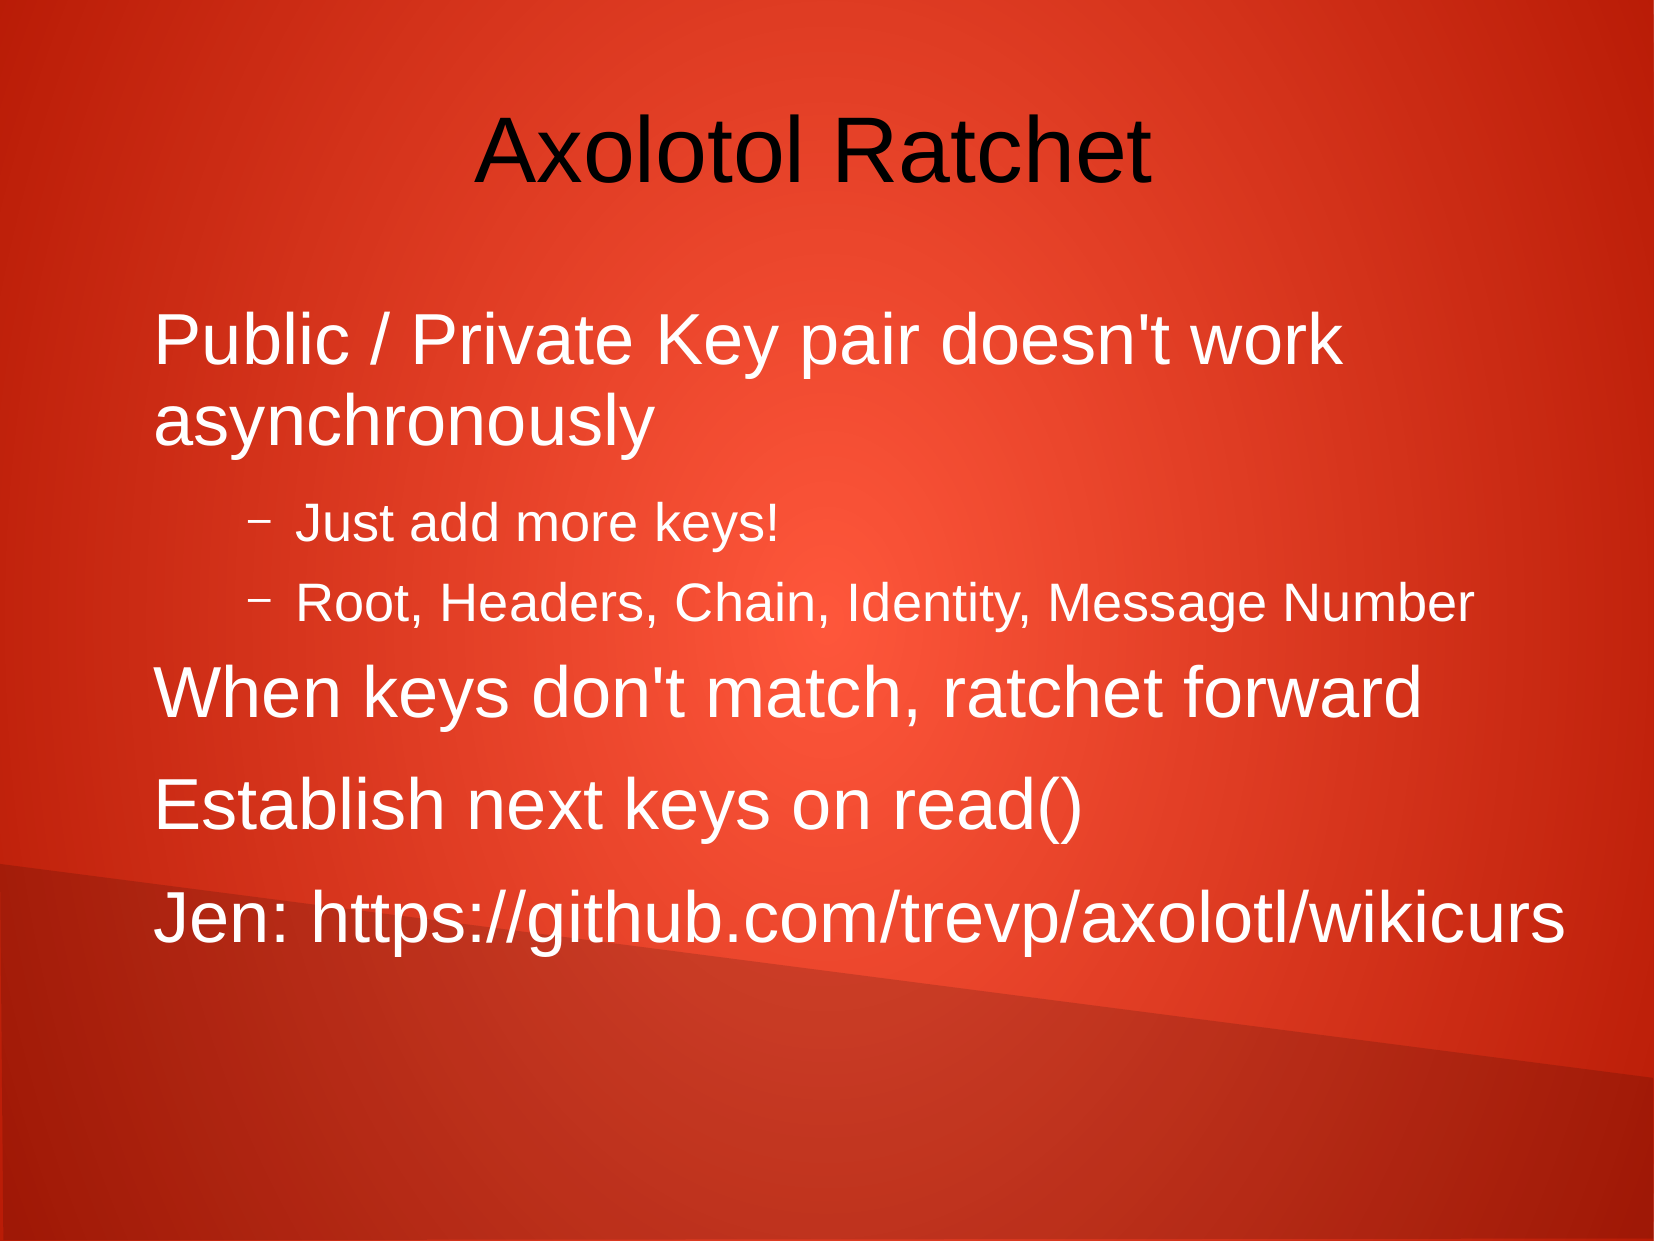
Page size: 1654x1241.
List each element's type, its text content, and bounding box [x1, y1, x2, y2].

list Public / Private Key pair doesn't work asynchronously Just add more keys! Root, Headers, Chain, Identity, Message Number When keys don't match, ratchet forward Establish next keys on read() Jen: https://github.com/trevp/axolotl/wikicurs [82, 299, 1571, 1019]
title Axolotol Ratchet [82, 47, 1571, 252]
